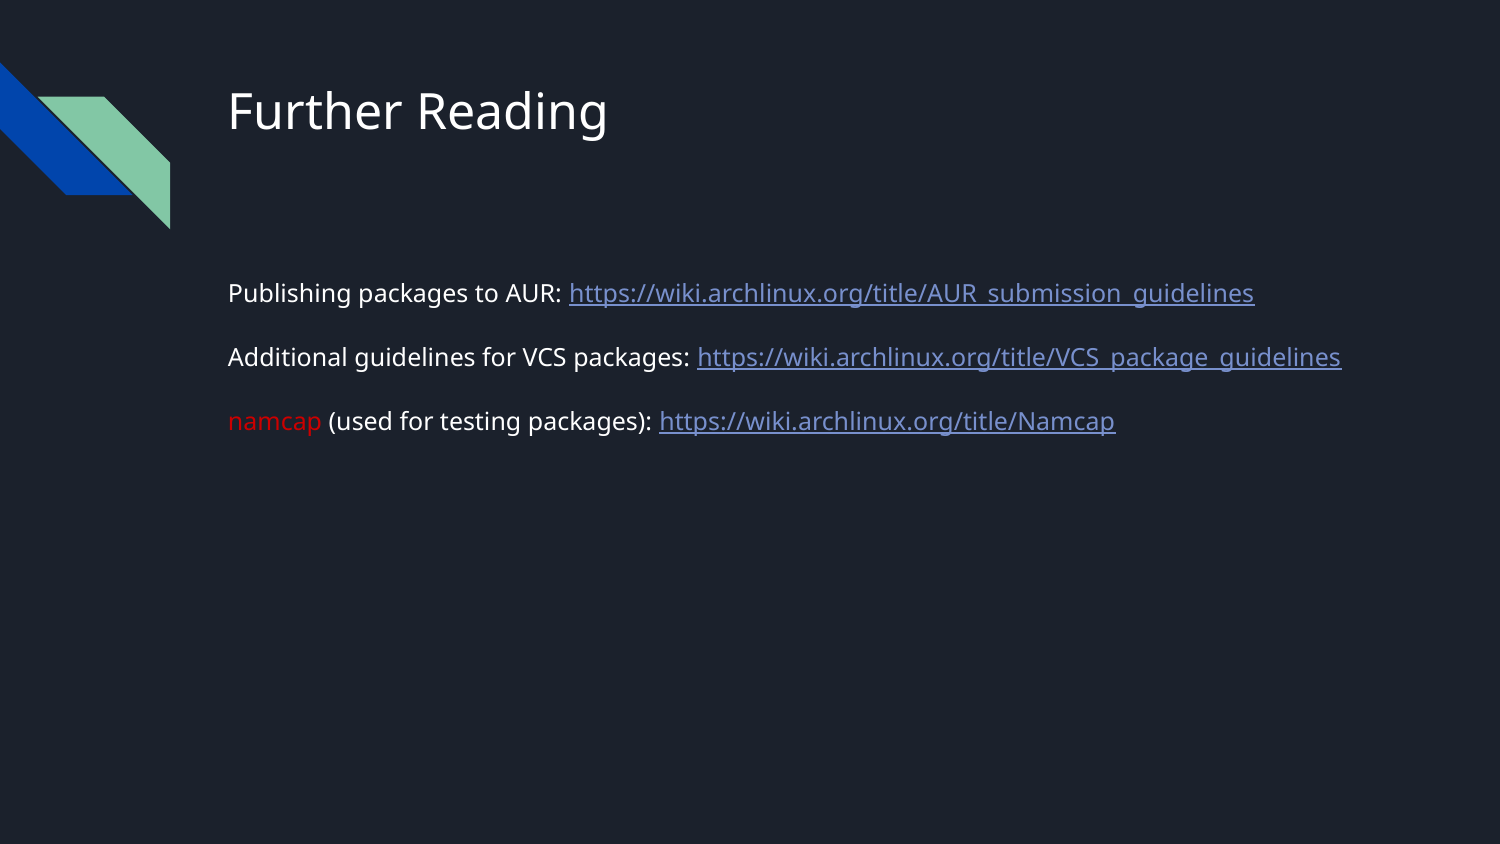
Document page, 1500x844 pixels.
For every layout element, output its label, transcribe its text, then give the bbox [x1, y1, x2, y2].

title Further Reading [212, 64, 1368, 215]
list Publishing packages to AUR: https://wiki.archlinux.org/title/AUR_submission_guidelines Additional guidelines for VCS packages: https://wiki.archlinux.org/title/VCS_package_guidelines namcap (used for testing packages): https://wiki.archlinux.org/title/Namcap [212, 257, 1368, 735]
